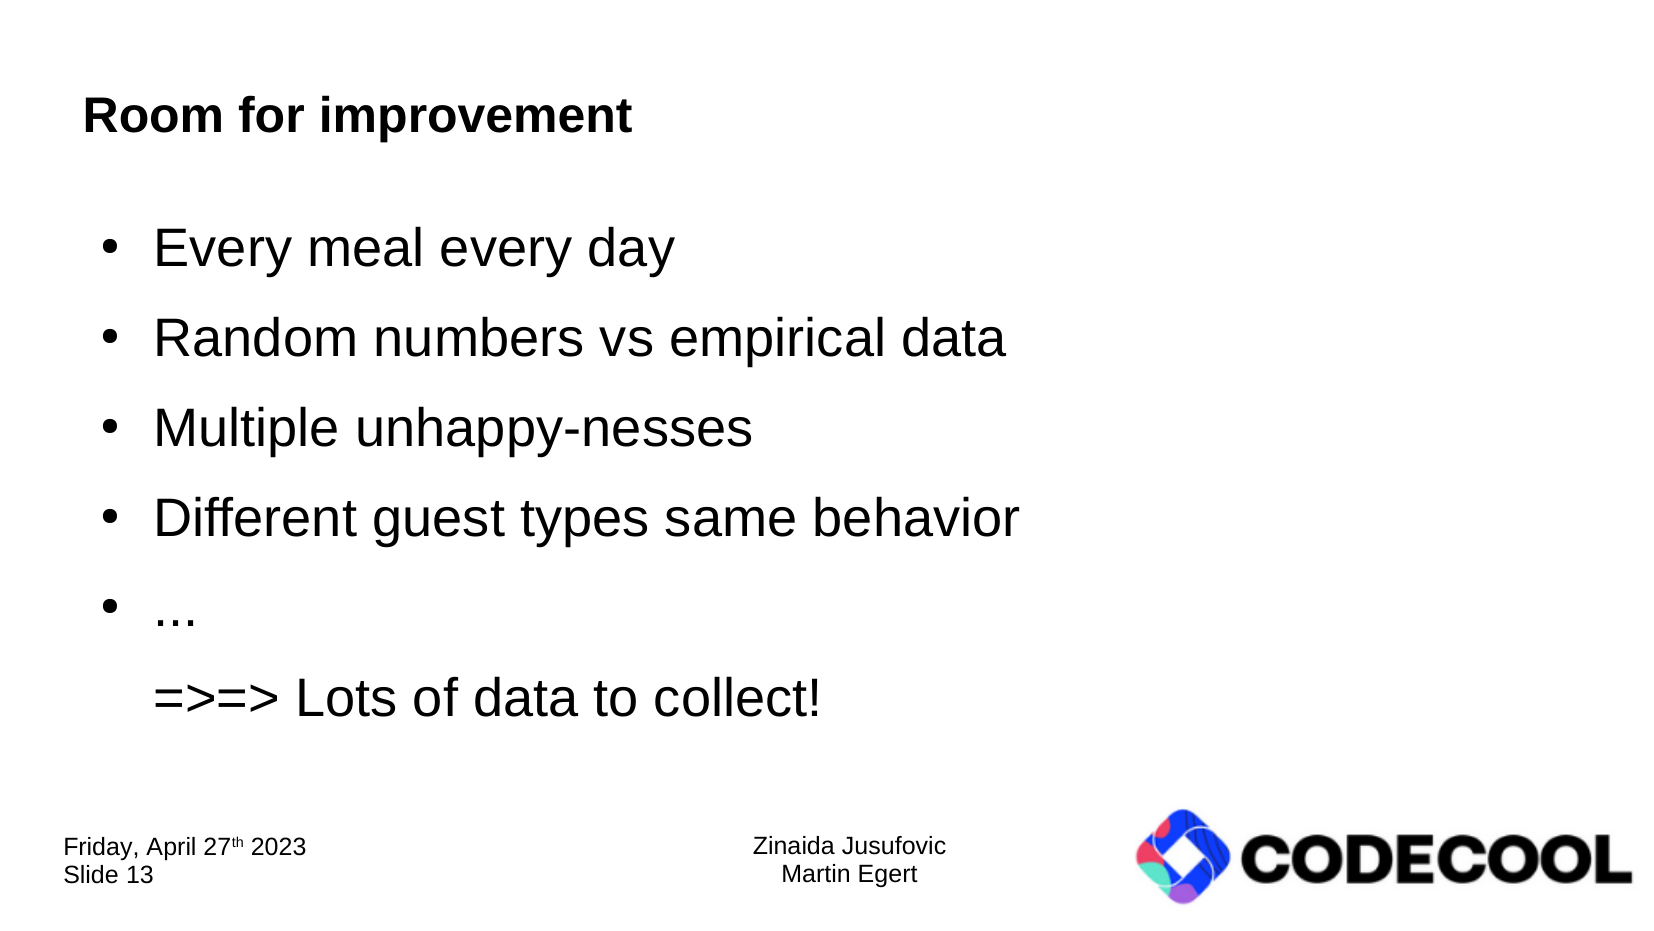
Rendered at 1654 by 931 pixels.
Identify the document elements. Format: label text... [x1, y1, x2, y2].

text_box Zinaida Jusufovic Martin Egert [497, 817, 1203, 902]
text_box Friday, April 27th 2023 Slide <number> [63, 833, 497, 890]
title Room for improvement [82, 37, 1051, 193]
list Every meal every day Random numbers vs empirical data Multiple unhappy-nesses Different guest types same behavior ... =>=> Lots of data to collect! [82, 217, 1571, 758]
picture [1134, 783, 1654, 931]
